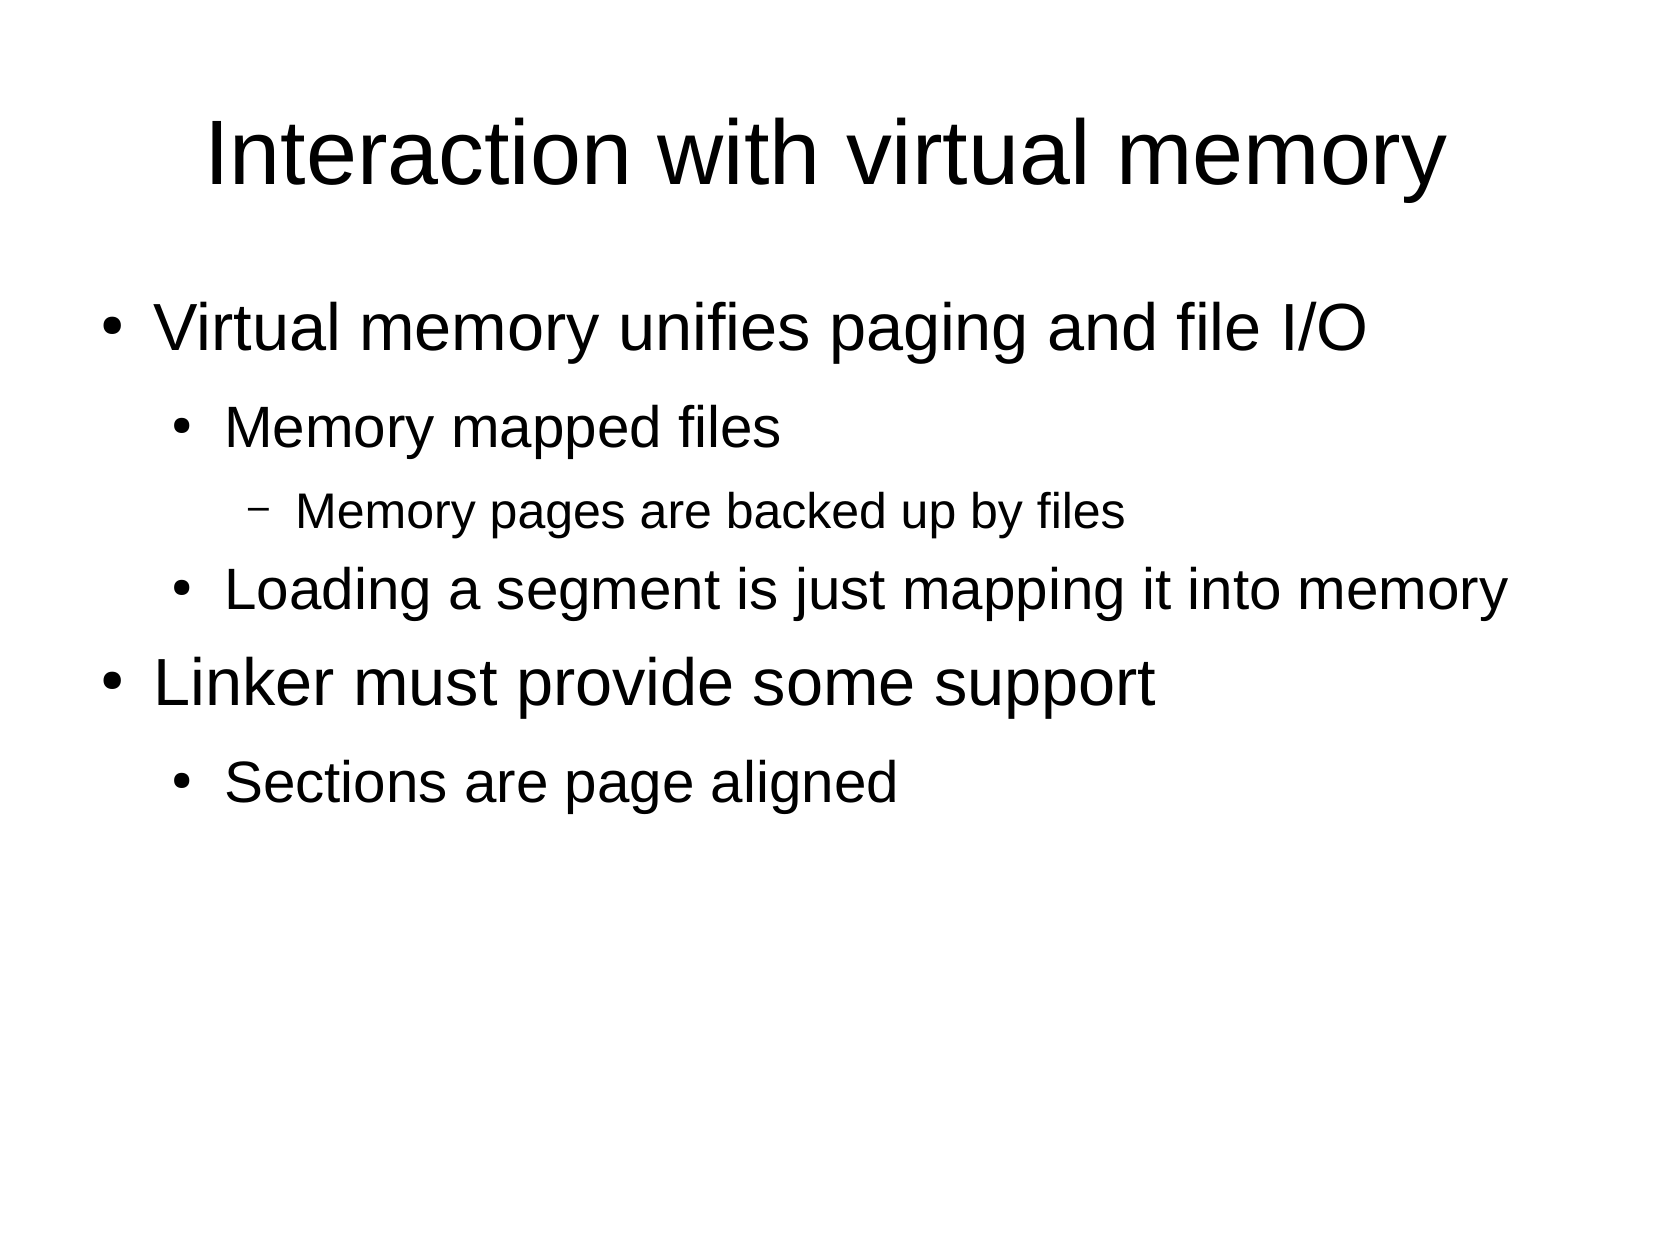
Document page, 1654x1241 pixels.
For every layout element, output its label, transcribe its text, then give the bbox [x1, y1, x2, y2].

list Virtual memory unifies paging and file I/O Memory mapped files Memory pages are backed up by files Loading a segment is just mapping it into memory Linker must provide some support Sections are page aligned [82, 290, 1571, 1010]
title Interaction with virtual memory [82, 49, 1571, 257]
